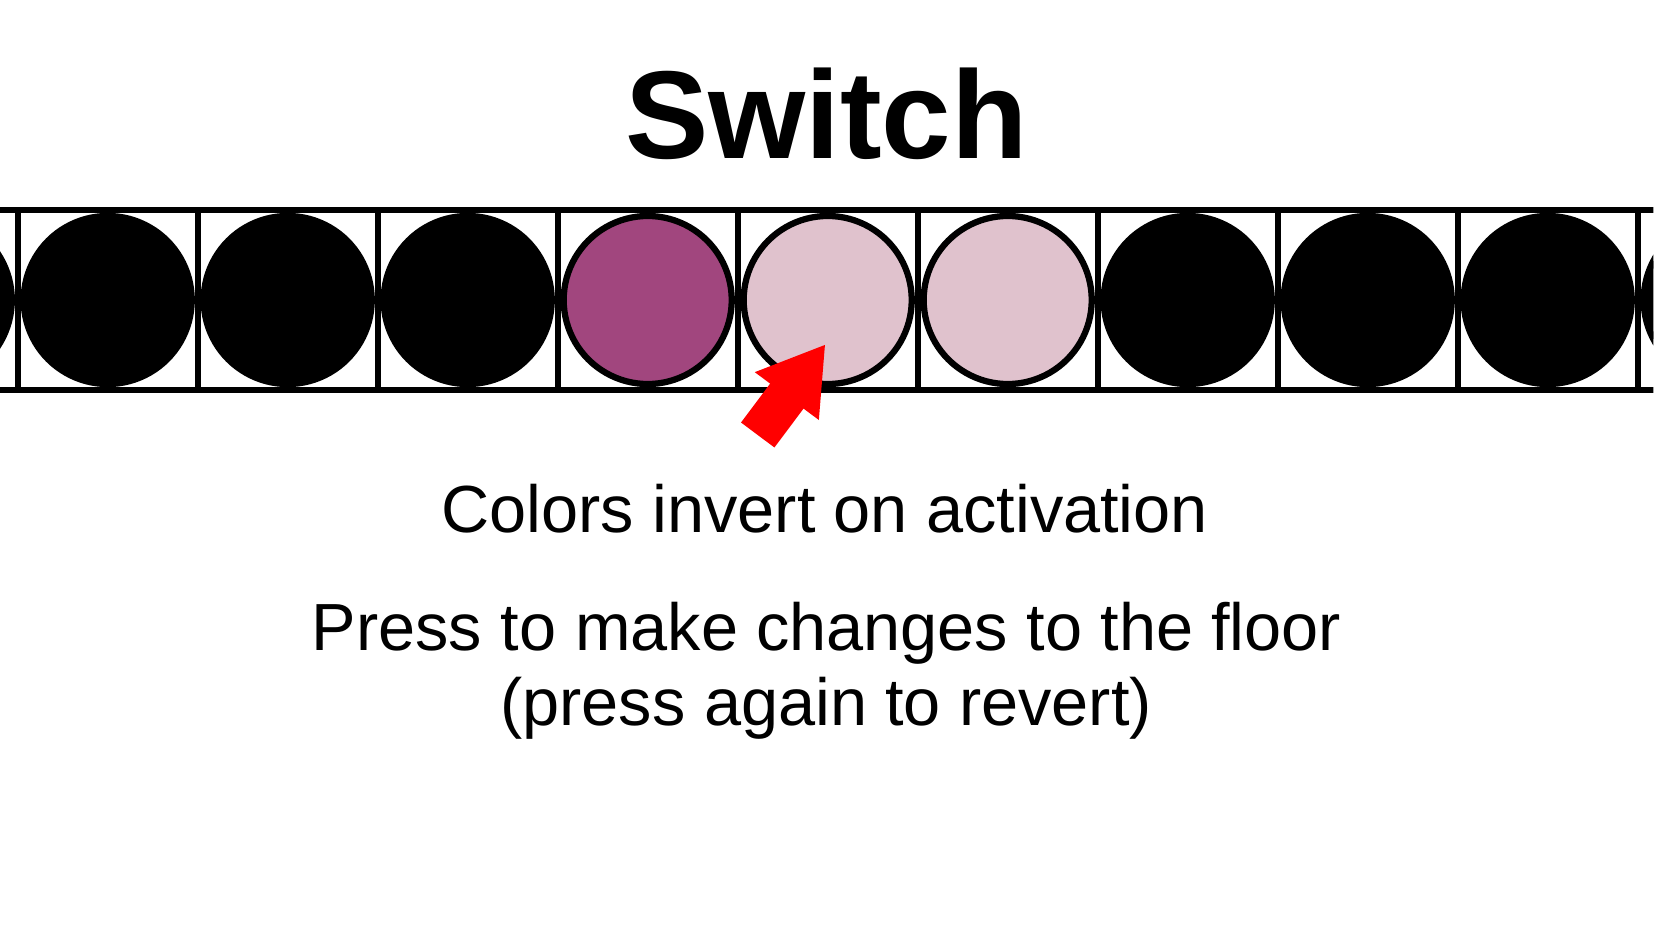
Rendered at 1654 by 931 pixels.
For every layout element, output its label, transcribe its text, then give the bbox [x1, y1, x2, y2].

text_box [0, 210, 1654, 391]
title Switch [82, 37, 1571, 193]
subtitle Press to make changes to the floor (press again to revert) [82, 394, 1571, 931]
text_box Colors invert on activation [420, 464, 1231, 555]
